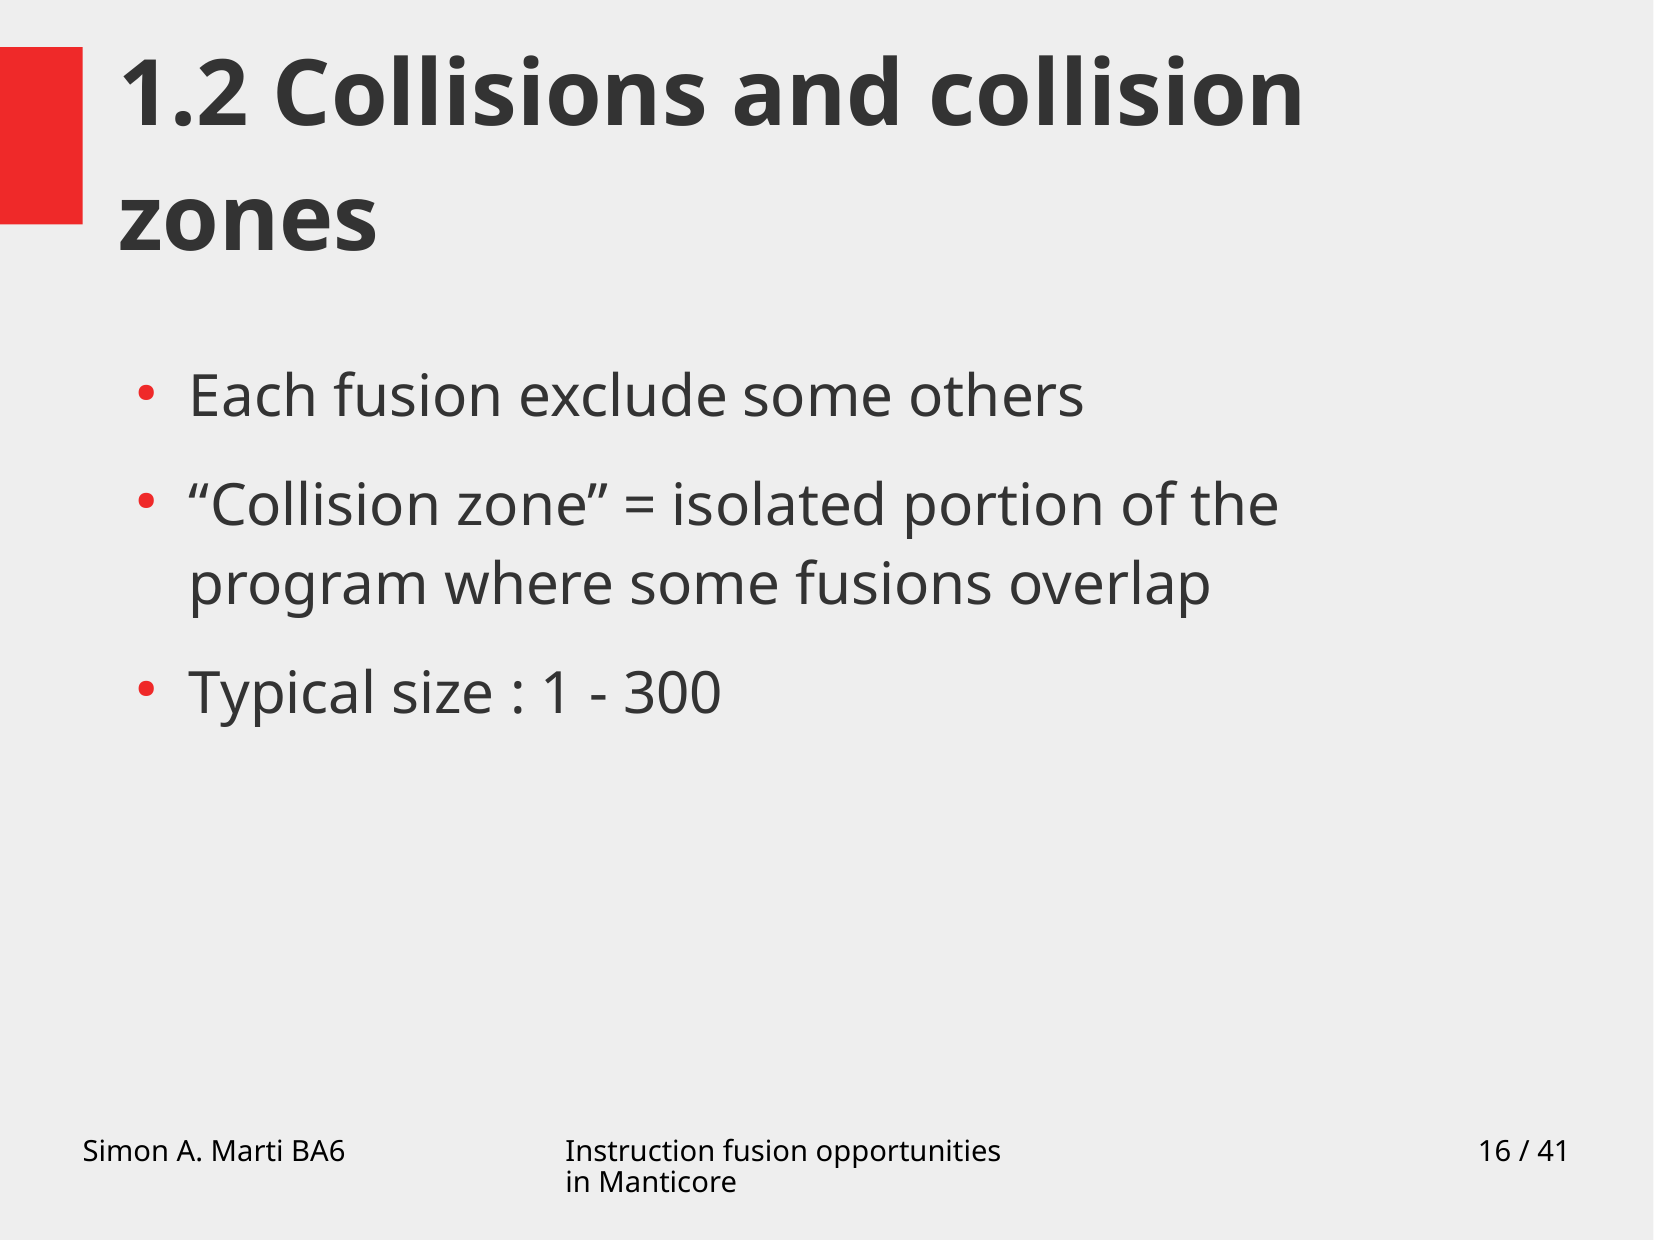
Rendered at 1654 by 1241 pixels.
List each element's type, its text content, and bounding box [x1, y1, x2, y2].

title 1.2 Collisions and collision zones [118, 27, 1571, 278]
list Each fusion exclude some others “Collision zone” = isolated portion of the program where some fusions overlap Typical size : 1 - 300 [118, 354, 1536, 1074]
